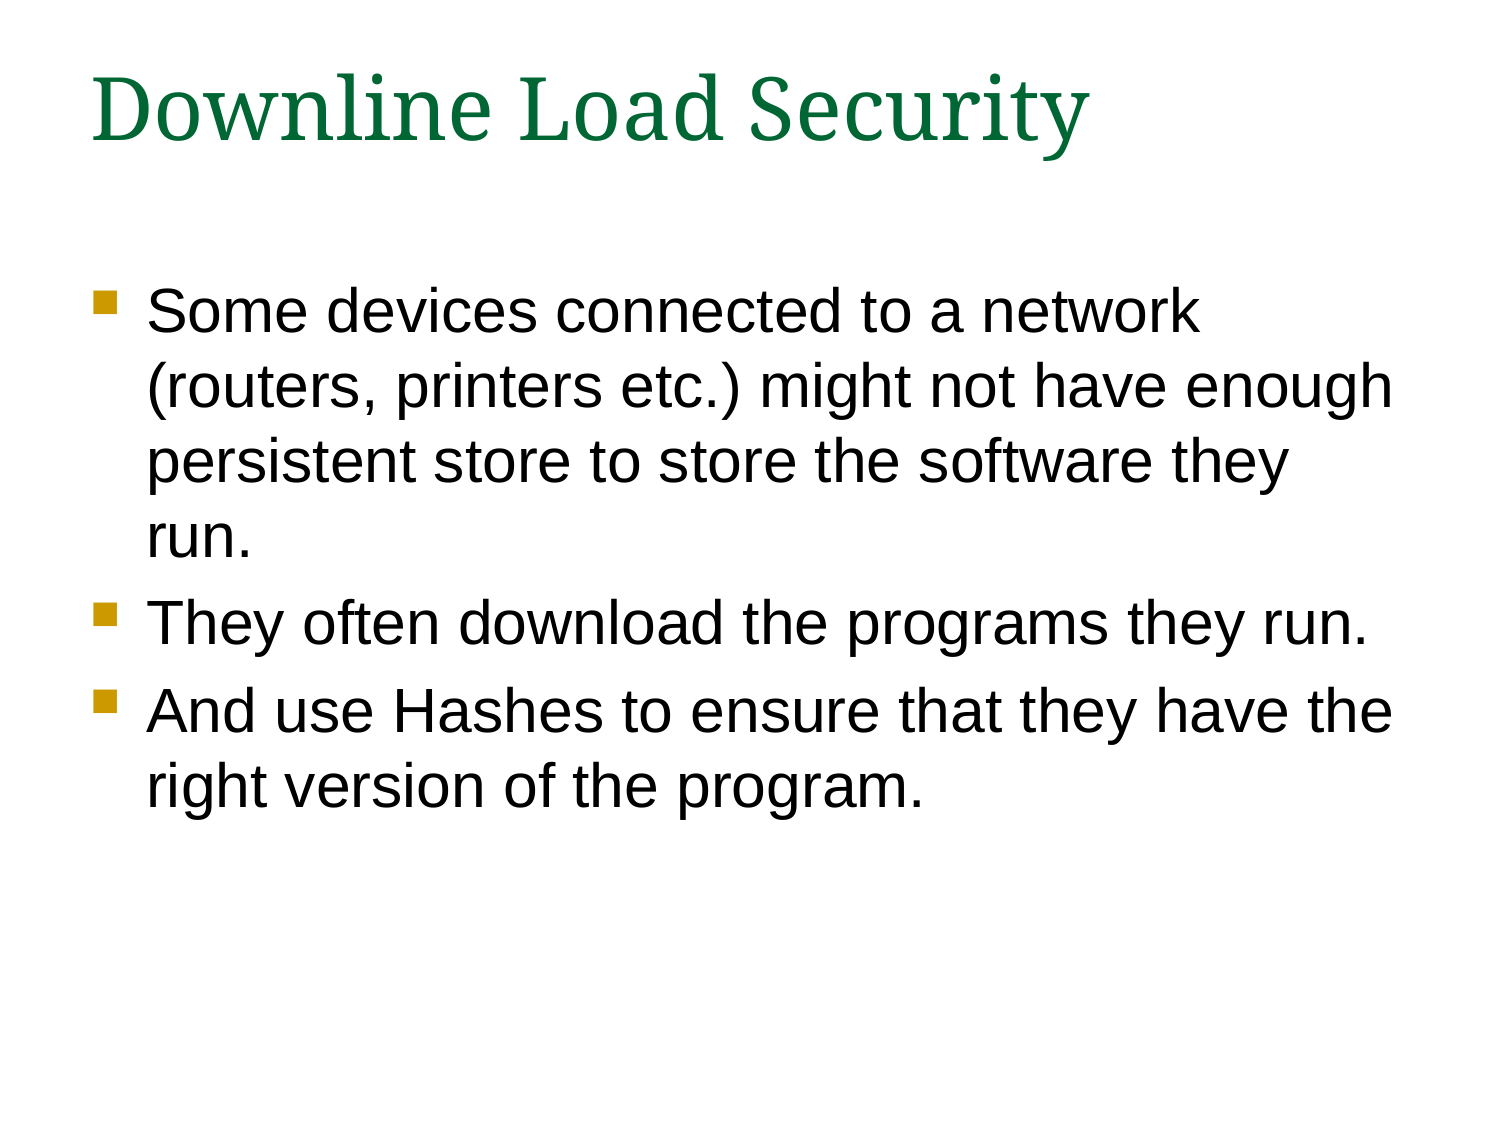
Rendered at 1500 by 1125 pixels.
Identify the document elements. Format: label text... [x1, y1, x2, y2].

title Downline Load Security [75, 45, 1425, 233]
list Some devices connected to a network (routers, printers etc.) might not have enough persistent store to store the software they run. They often download the programs they run. And use Hashes to ensure that they have the right version of the program. [75, 262, 1425, 1006]
